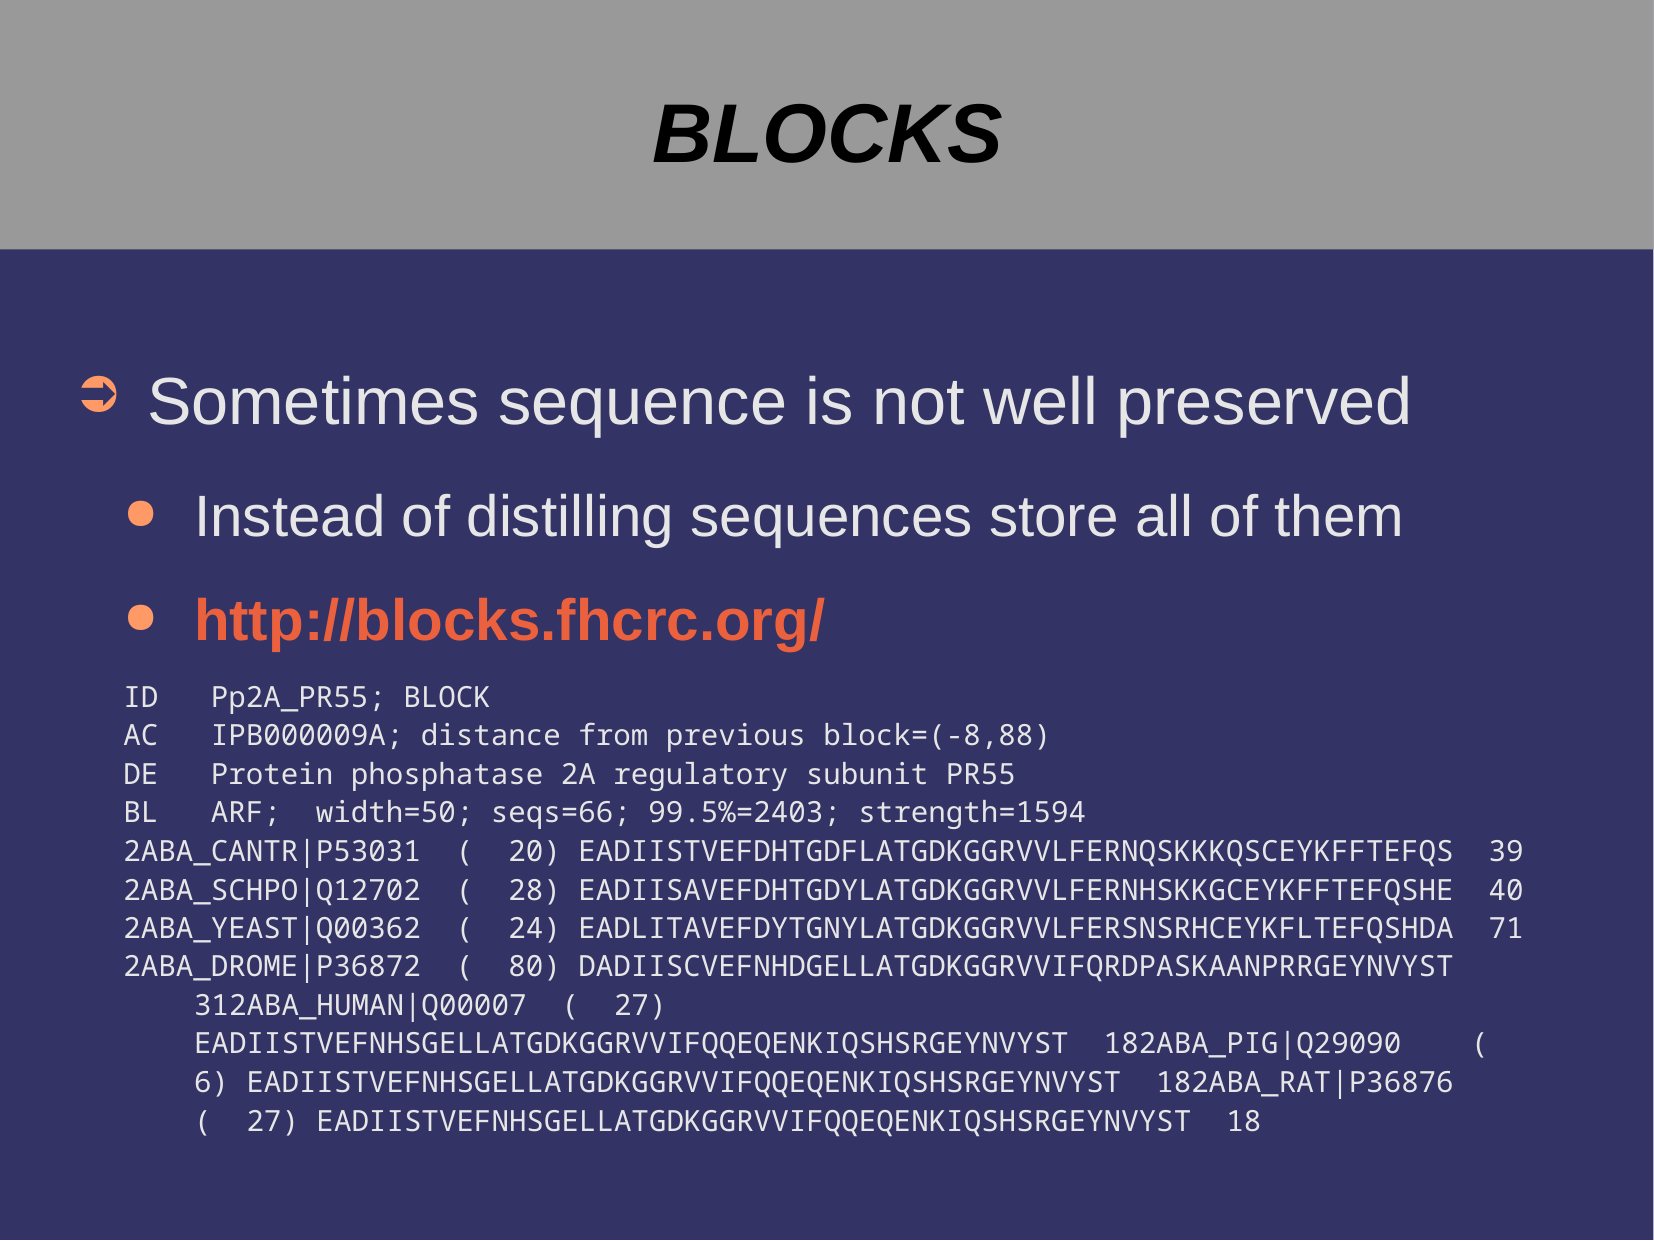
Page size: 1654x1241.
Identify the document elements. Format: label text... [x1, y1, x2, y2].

list Sometimes sequence is not well preserved Instead of distilling sequences store all of them http://blocks.fhcrc.org/ ID Pp2A_PR55; BLOCK AC IPB000009A; distance from previous block=(-8,88) DE Protein phosphatase 2A regulatory subunit PR55 BL ARF; width=50; seqs=66; 99.5%=2403; strength=1594 2ABA_CANTR|P53031 ( 20) EADIISTVEFDHTGDFLATGDKGGRVVLFERNQSKKKQSCEYKFFTEFQS 39 2ABA_SCHPO|Q12702 ( 28) EADIISAVEFDHTGDYLATGDKGGRVVLFERNHSKKGCEYKFFTEFQSHE 40 2ABA_YEAST|Q00362 ( 24) EADLITAVEFDYTGNYLATGDKGGRVVLFERSNSRHCEYKFLTEFQSHDA 71 2ABA_DROME|P36872 ( 80) DADIISCVEFNHDGELLATGDKGGRVVIFQRDPASKAANPRRGEYNVYST 312ABA_HUMAN|Q00007 ( 27) EADIISTVEFNHSGELLATGDKGGRVVIFQQEQENKIQSHSRGEYNVYST 182ABA_PIG|Q29090 ( 6) EADIISTVEFNHSGELLATGDKGGRVVIFQQEQENKIQSHSRGEYNVYST 182ABA_RAT|P36876 ( 27) EADIISTVEFNHSGELLATGDKGGRVVIFQQEQENKIQSHSRGEYNVYST 18 [64, 345, 1531, 1158]
title BLOCKS [121, 19, 1534, 227]
